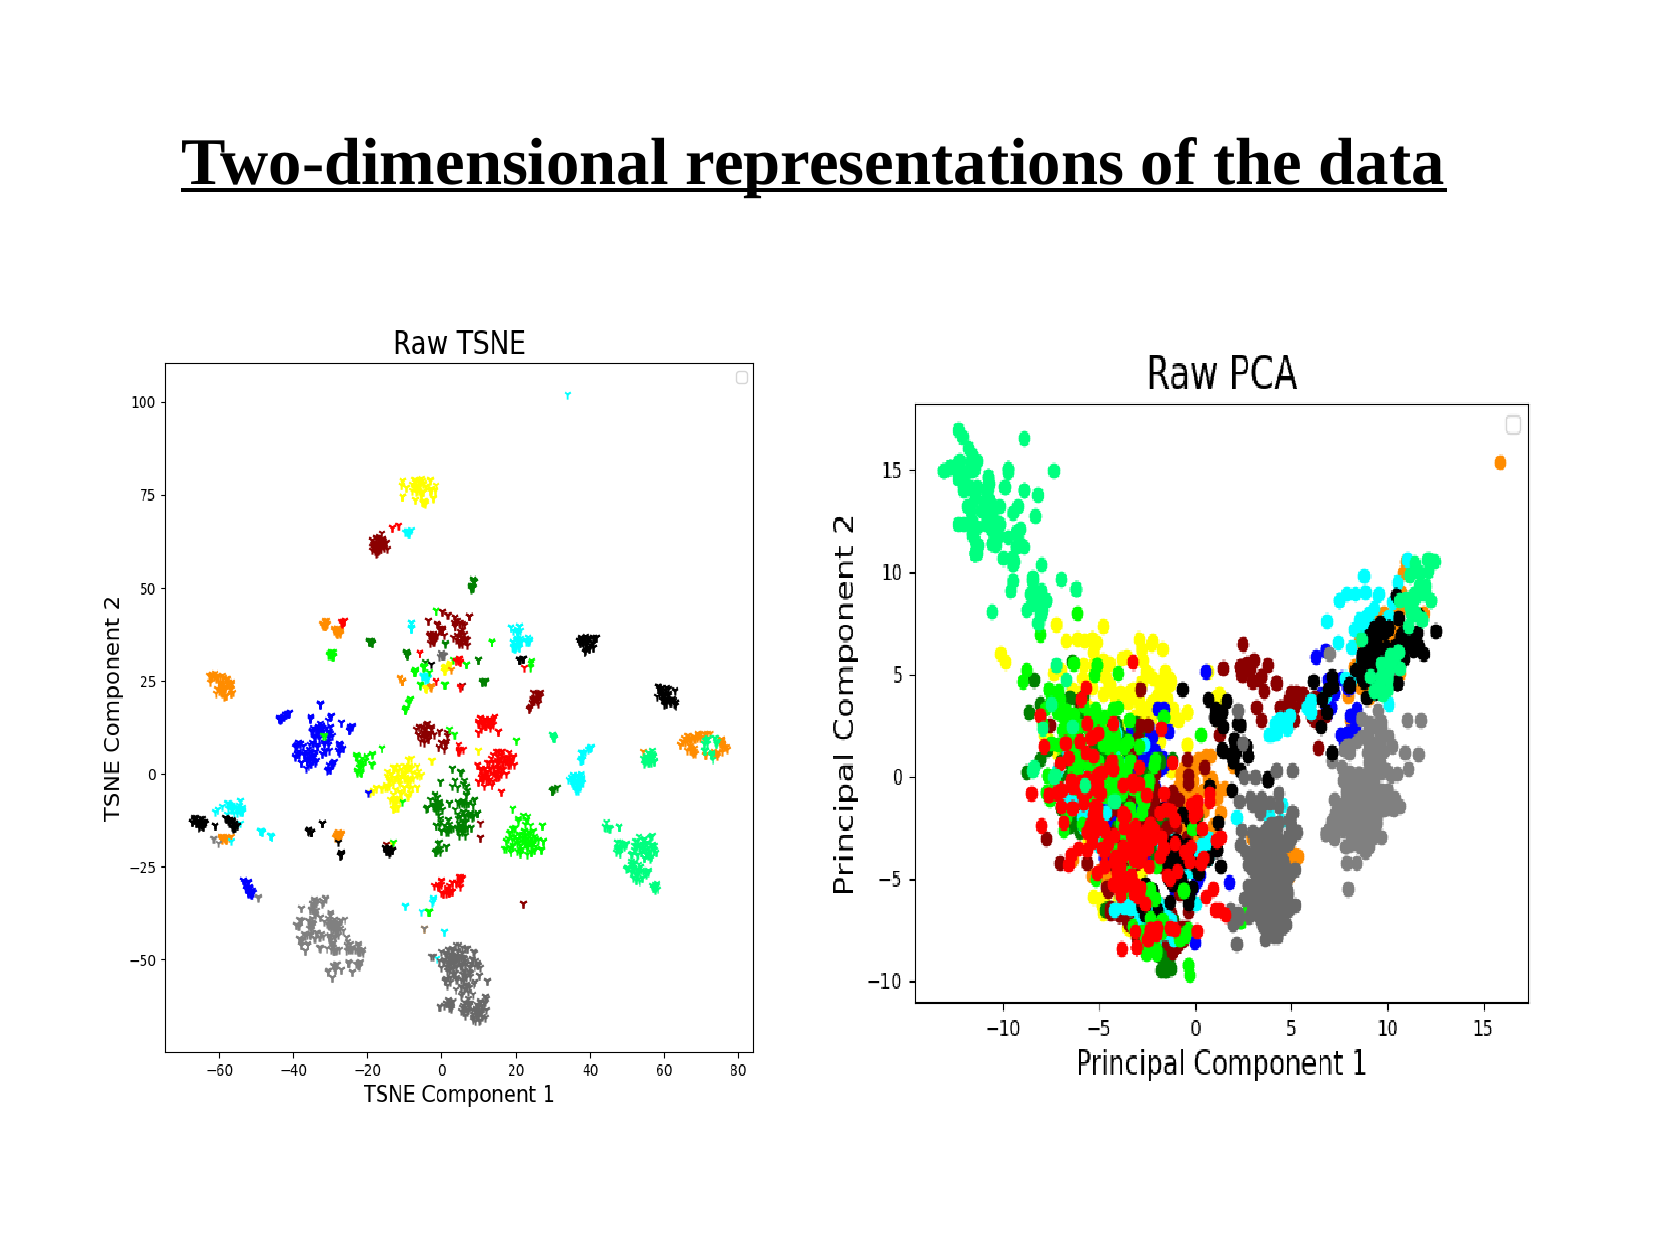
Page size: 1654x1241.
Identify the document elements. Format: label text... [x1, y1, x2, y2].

title Two-dimensional representations of the data [82, 49, 1571, 257]
picture [70, 256, 1559, 1123]
